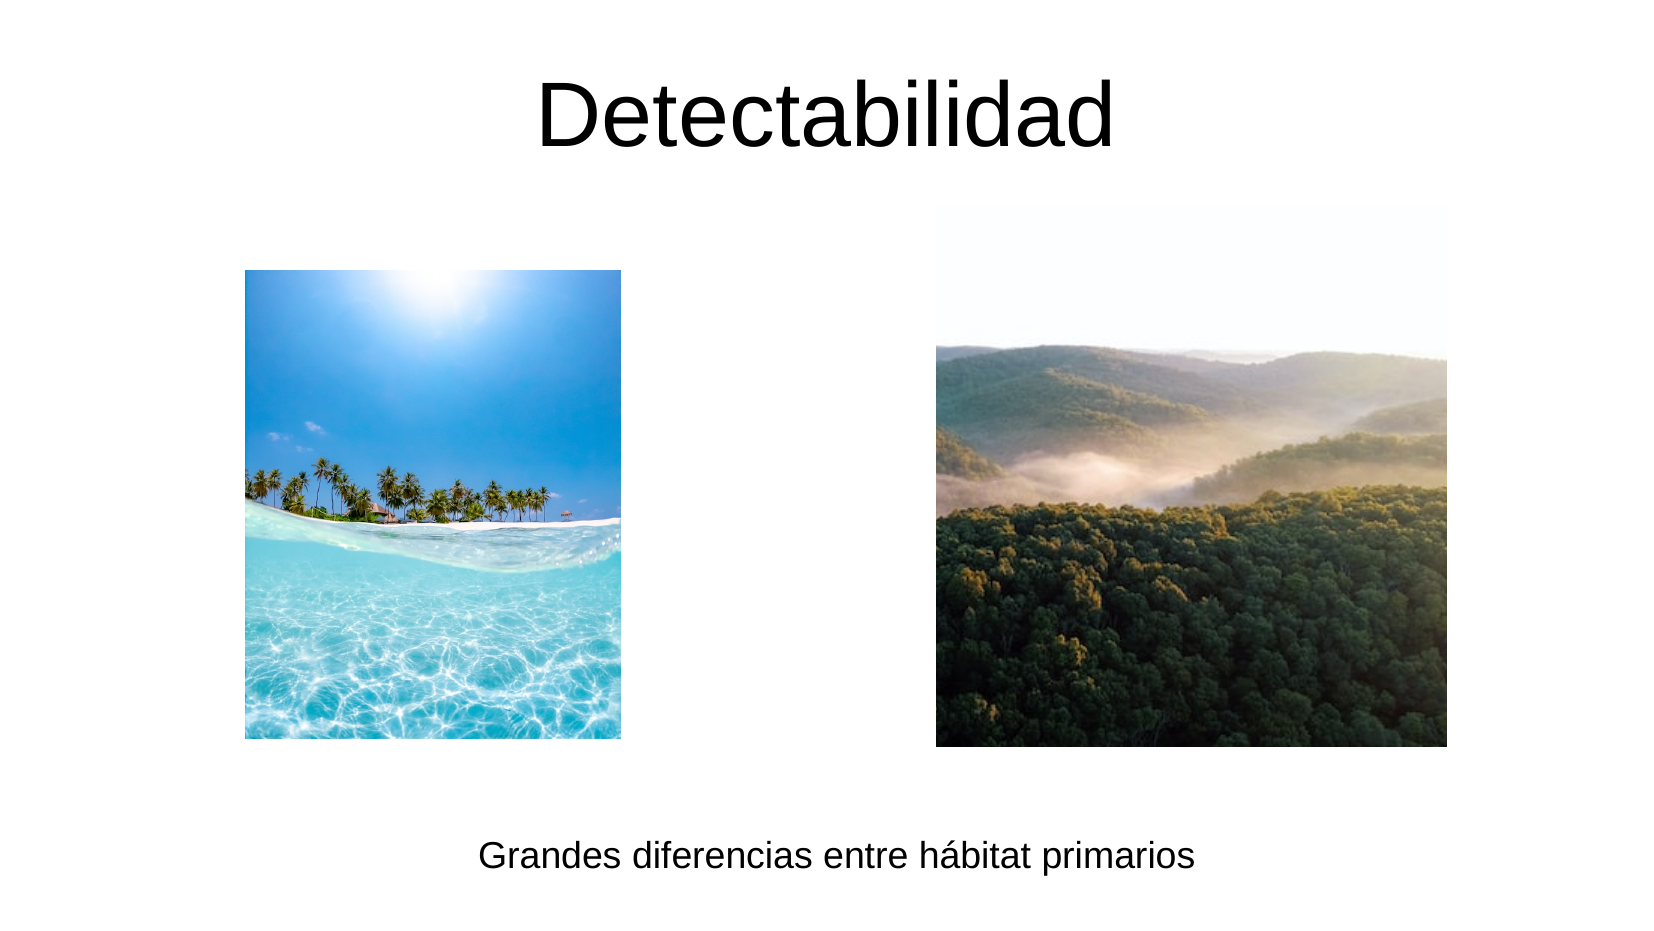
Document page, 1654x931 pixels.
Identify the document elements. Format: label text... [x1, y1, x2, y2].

text_box Grandes diferencias entre hábitat primarios [463, 826, 1211, 884]
picture [245, 270, 621, 739]
title Detectabilidad [82, 37, 1571, 193]
picture [936, 206, 1447, 747]
